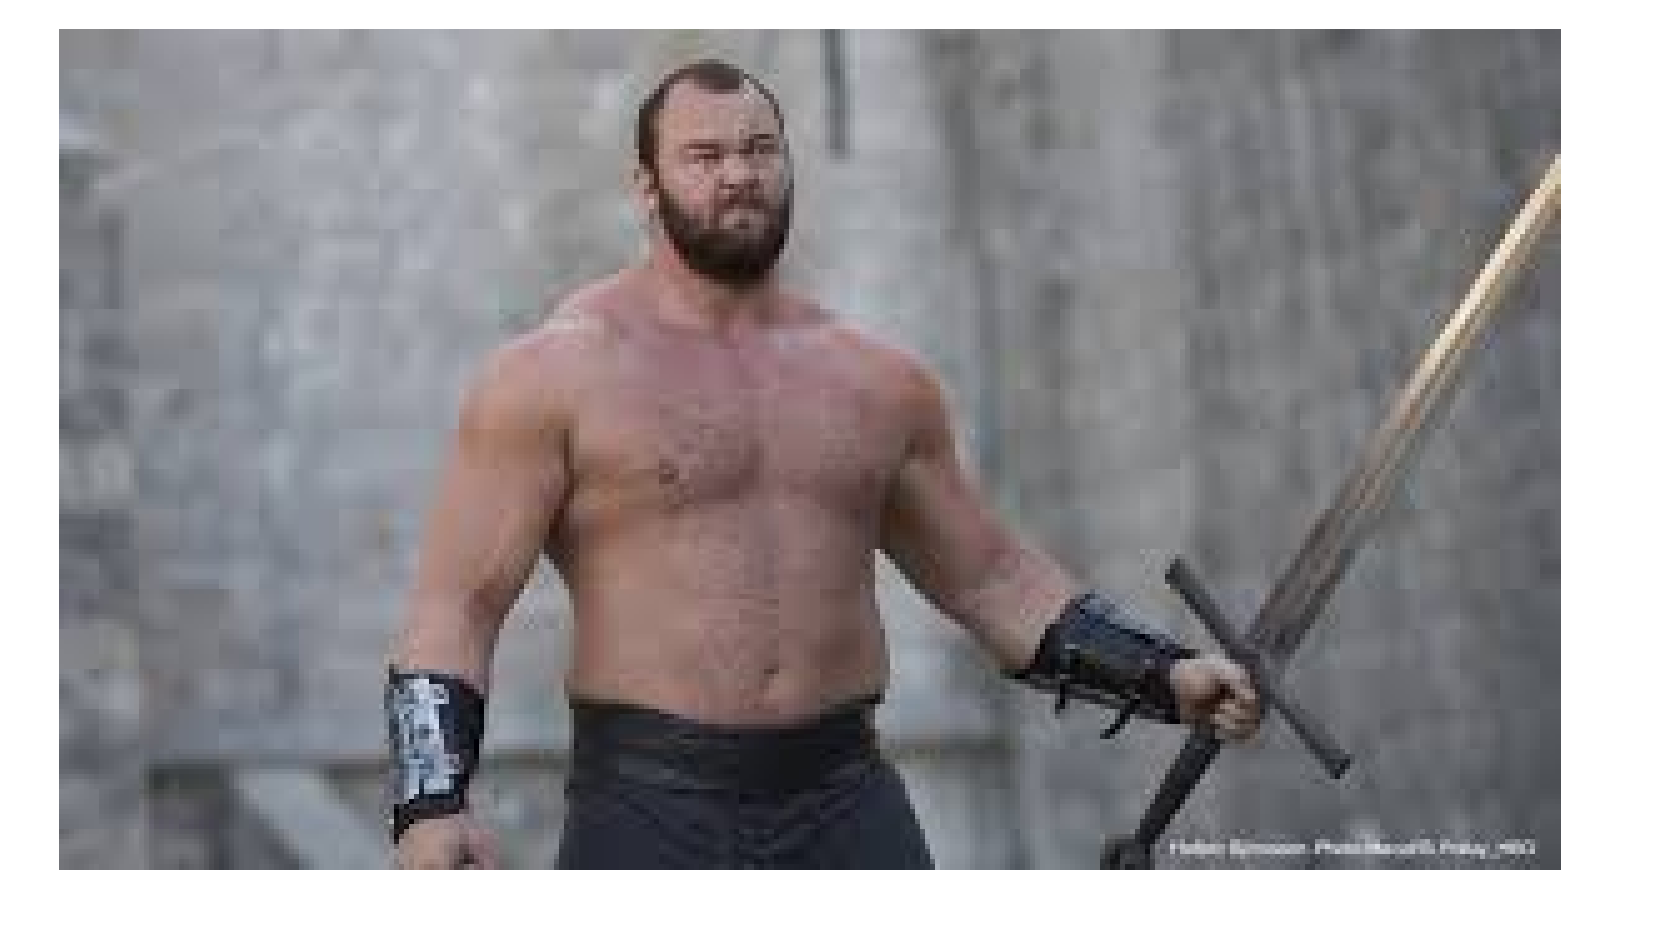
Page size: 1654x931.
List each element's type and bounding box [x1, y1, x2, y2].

picture [59, 29, 1561, 871]
